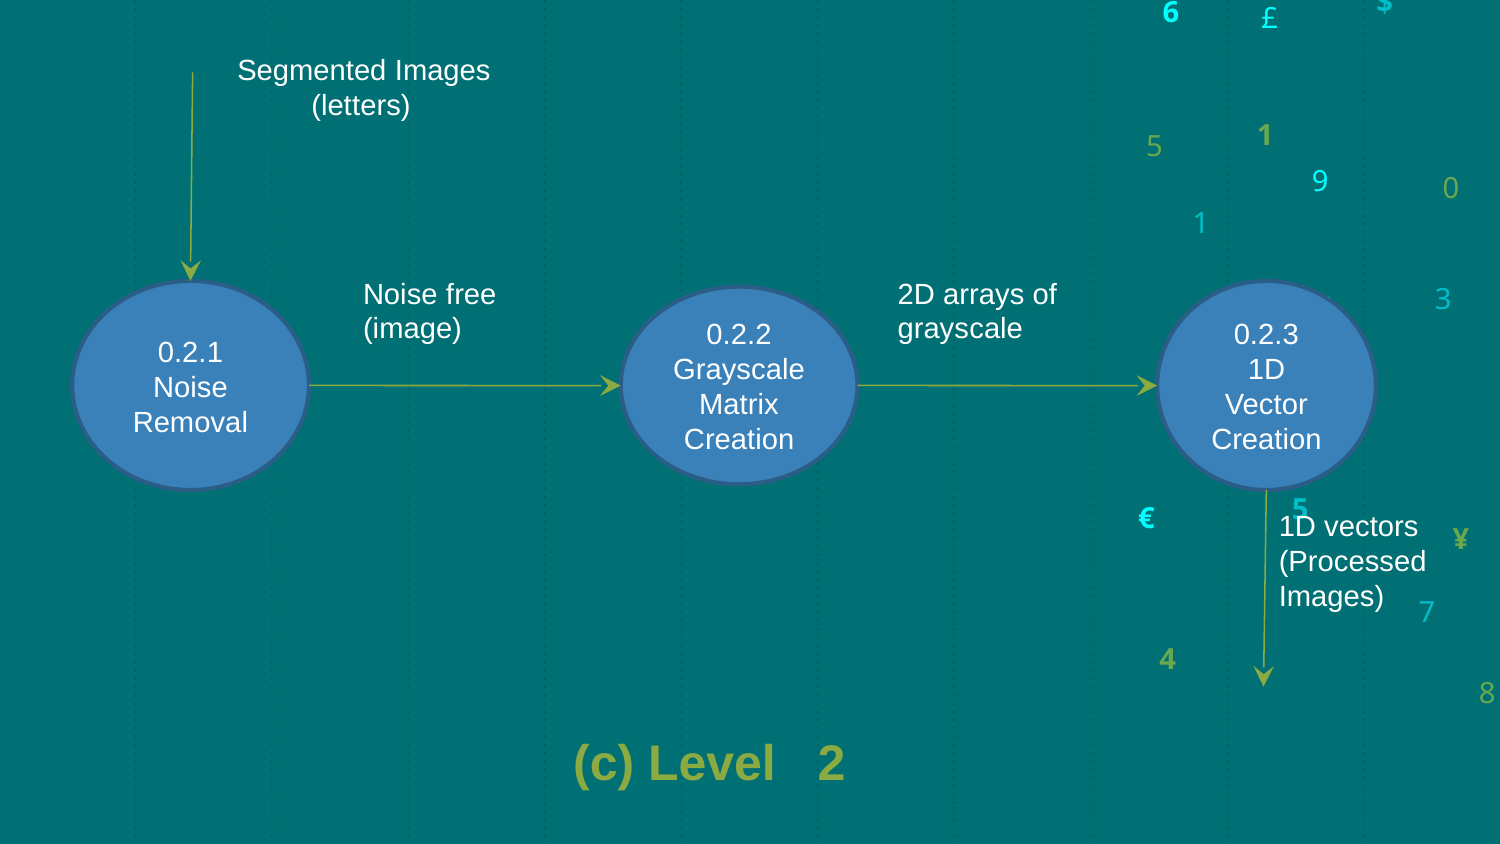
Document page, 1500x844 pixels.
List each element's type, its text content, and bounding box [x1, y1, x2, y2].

text_box 0.2.3 1D Vector Creation [1157, 280, 1376, 491]
text_box 0.2.1 Noise Removal [72, 280, 309, 491]
text_box Noise free (image) [348, 267, 542, 364]
text_box 2D arrays of grayscale [882, 267, 1133, 364]
text_box 1D vectors (Processed Images) [1265, 499, 1500, 637]
text_box Segmented Images (letters) [222, 43, 595, 140]
text_box (c) Level 2 [558, 722, 870, 799]
text_box 0.2.2 Grayscale Matrix Creation [620, 286, 858, 485]
